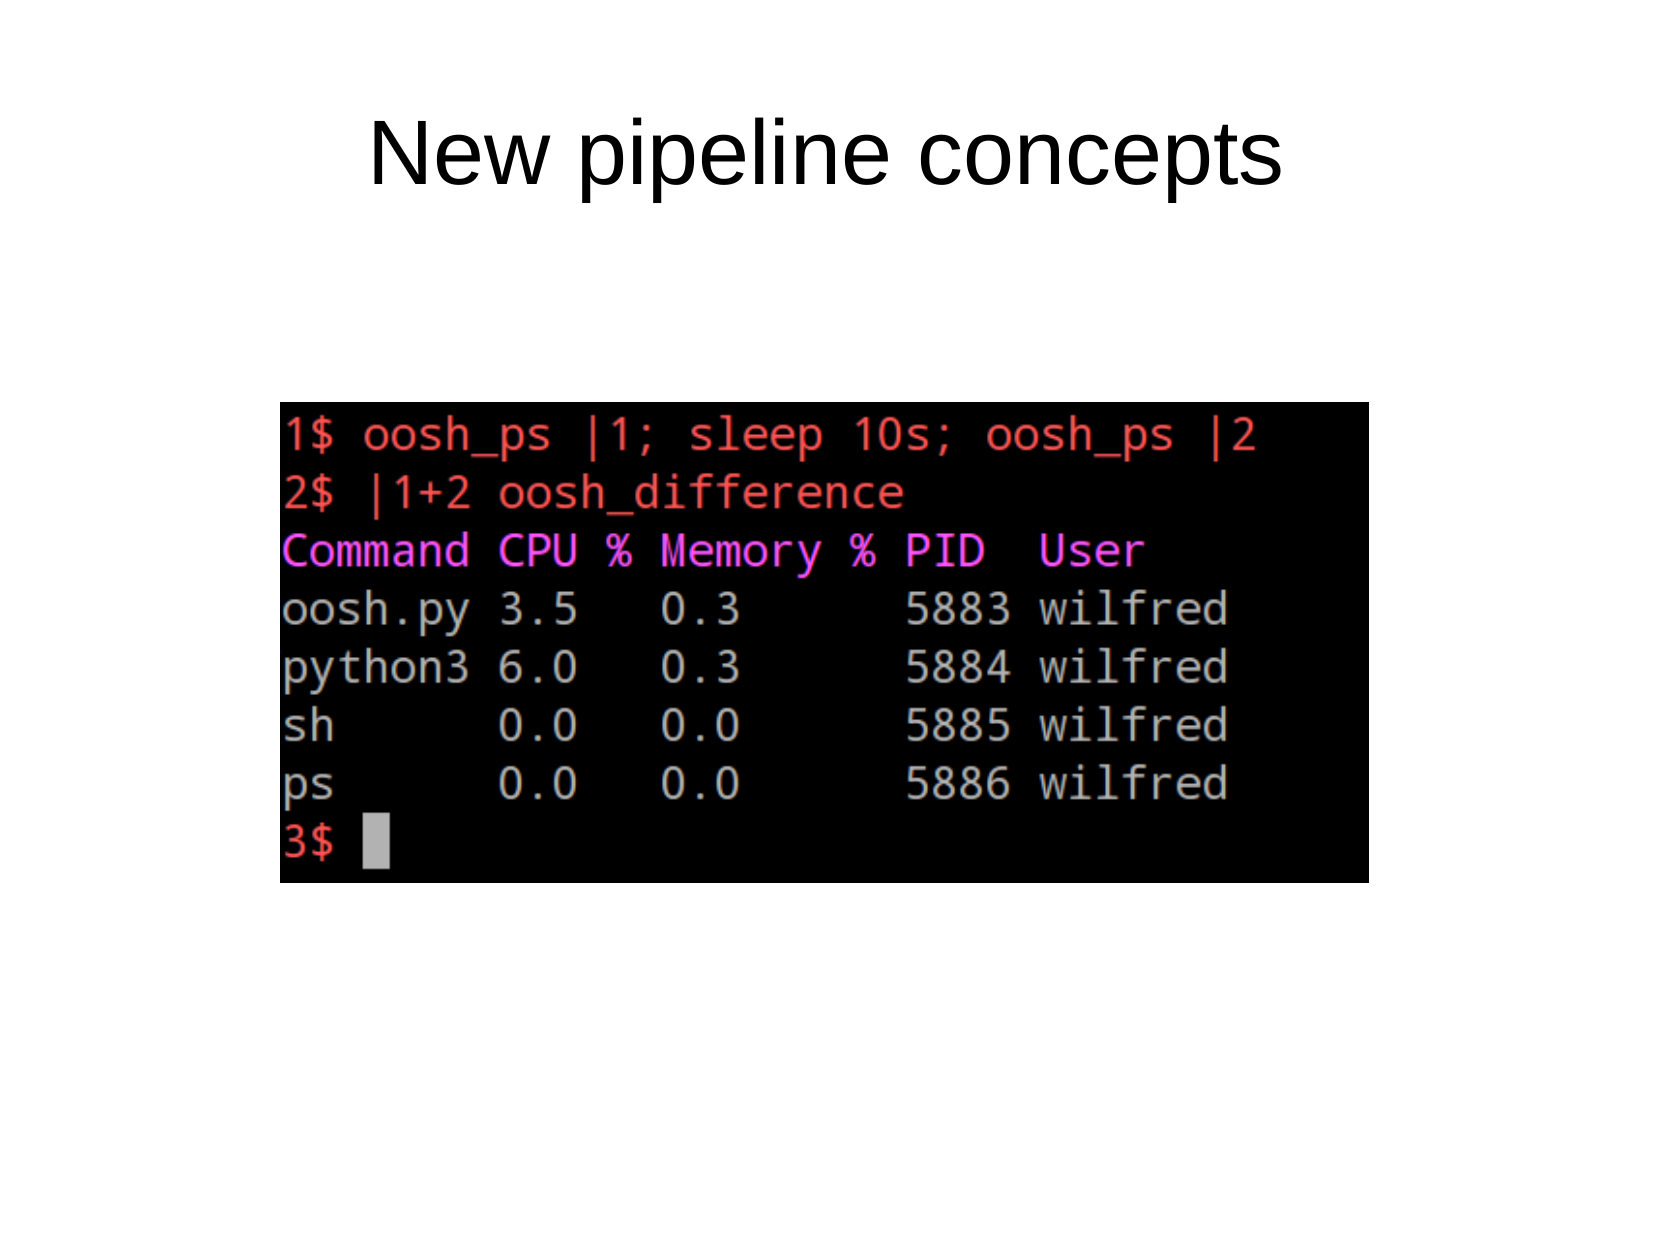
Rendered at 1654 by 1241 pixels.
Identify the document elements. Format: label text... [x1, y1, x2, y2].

picture [280, 402, 1369, 883]
title New pipeline concepts [82, 56, 1571, 250]
